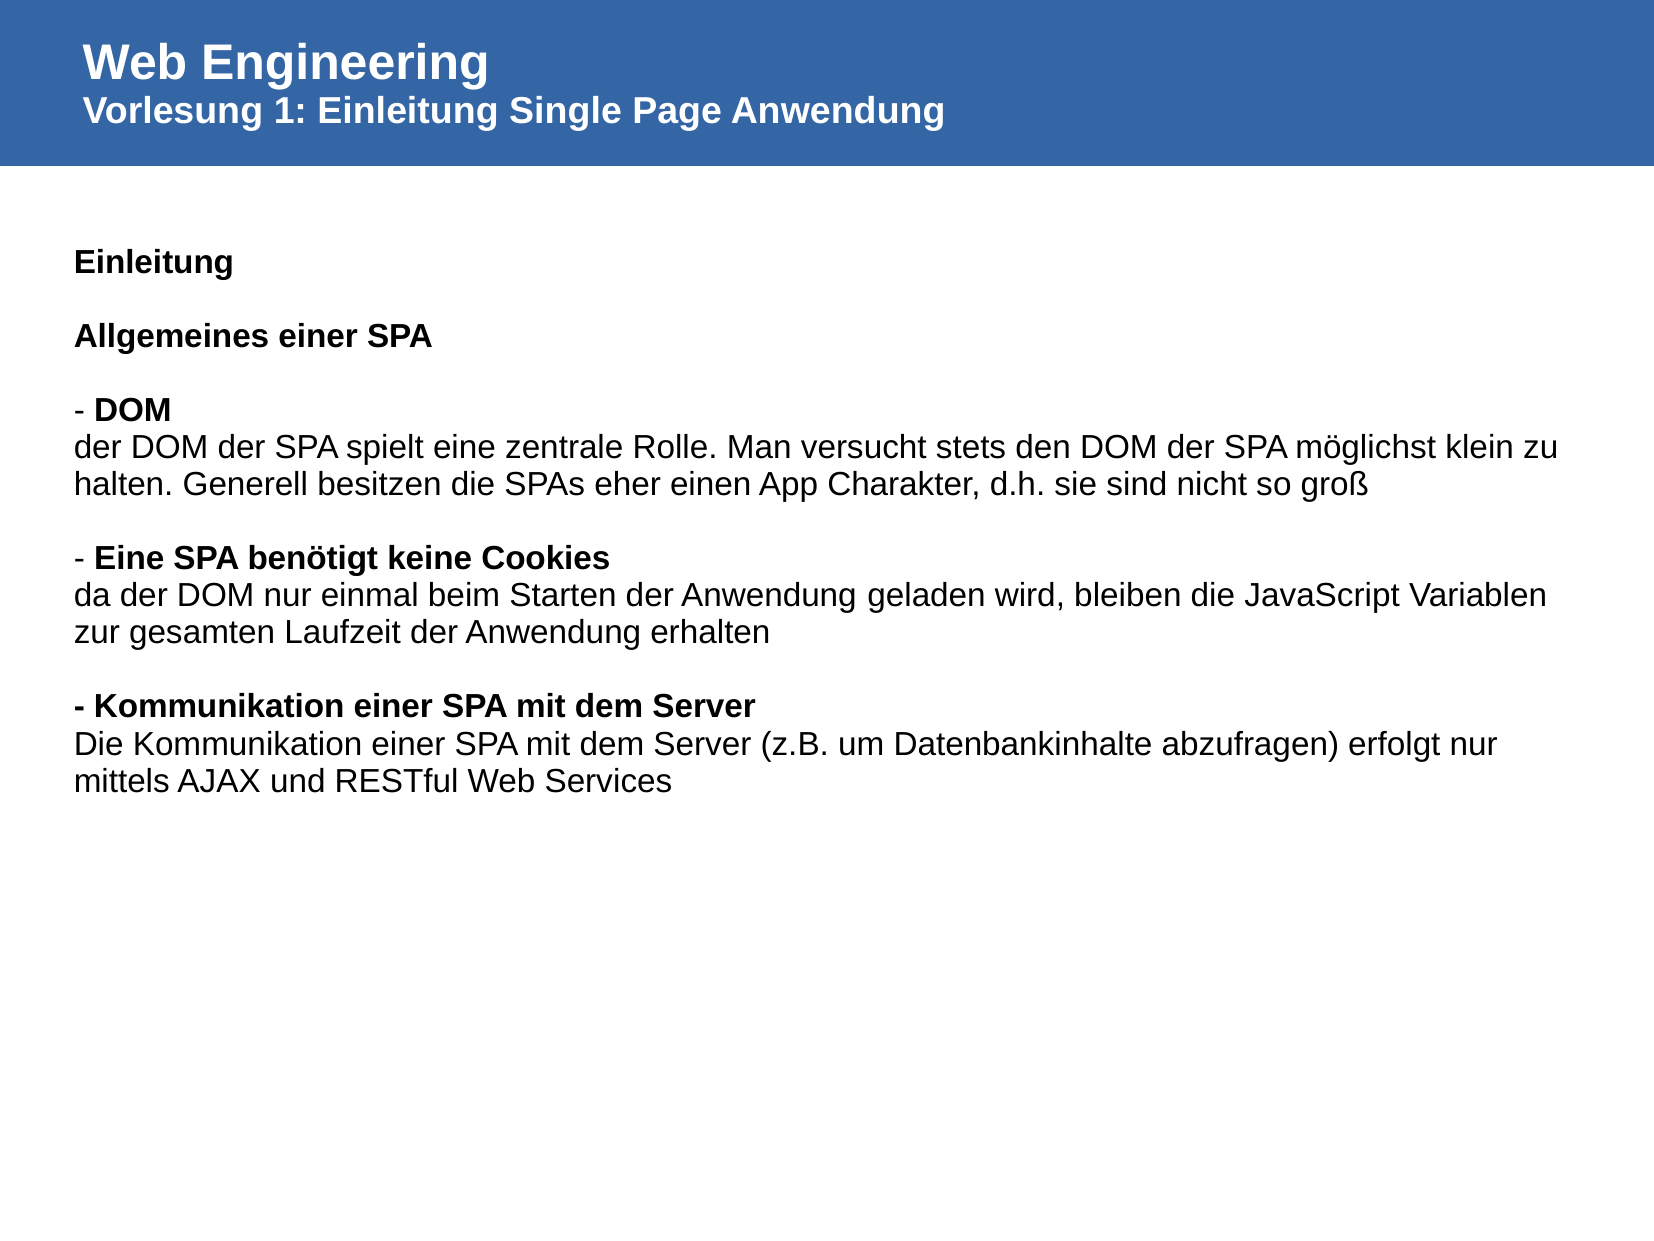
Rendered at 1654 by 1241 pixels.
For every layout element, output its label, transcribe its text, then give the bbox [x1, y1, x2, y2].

text_box Einleitung Allgemeines einer SPA - DOM der DOM der SPA spielt eine zentrale Rolle. Man versucht stets den DOM der SPA möglichst klein zu halten. Generell besitzen die SPAs eher einen App Charakter, d.h. sie sind nicht so groß - Eine SPA benötigt keine Cookies da der DOM nur einmal beim Starten der Anwendung geladen wird, bleiben die JavaScript Variablen zur gesamten Laufzeit der Anwendung erhalten - Kommunikation einer SPA mit dem Server Die Kommunikation einer SPA mit dem Server (z.B. um Datenbankinhalte abzufragen) erfolgt nur mittels AJAX und RESTful Web Services [59, 236, 1595, 844]
title Web Engineering Vorlesung 1: Einleitung Single Page Anwendung [82, 0, 1571, 166]
